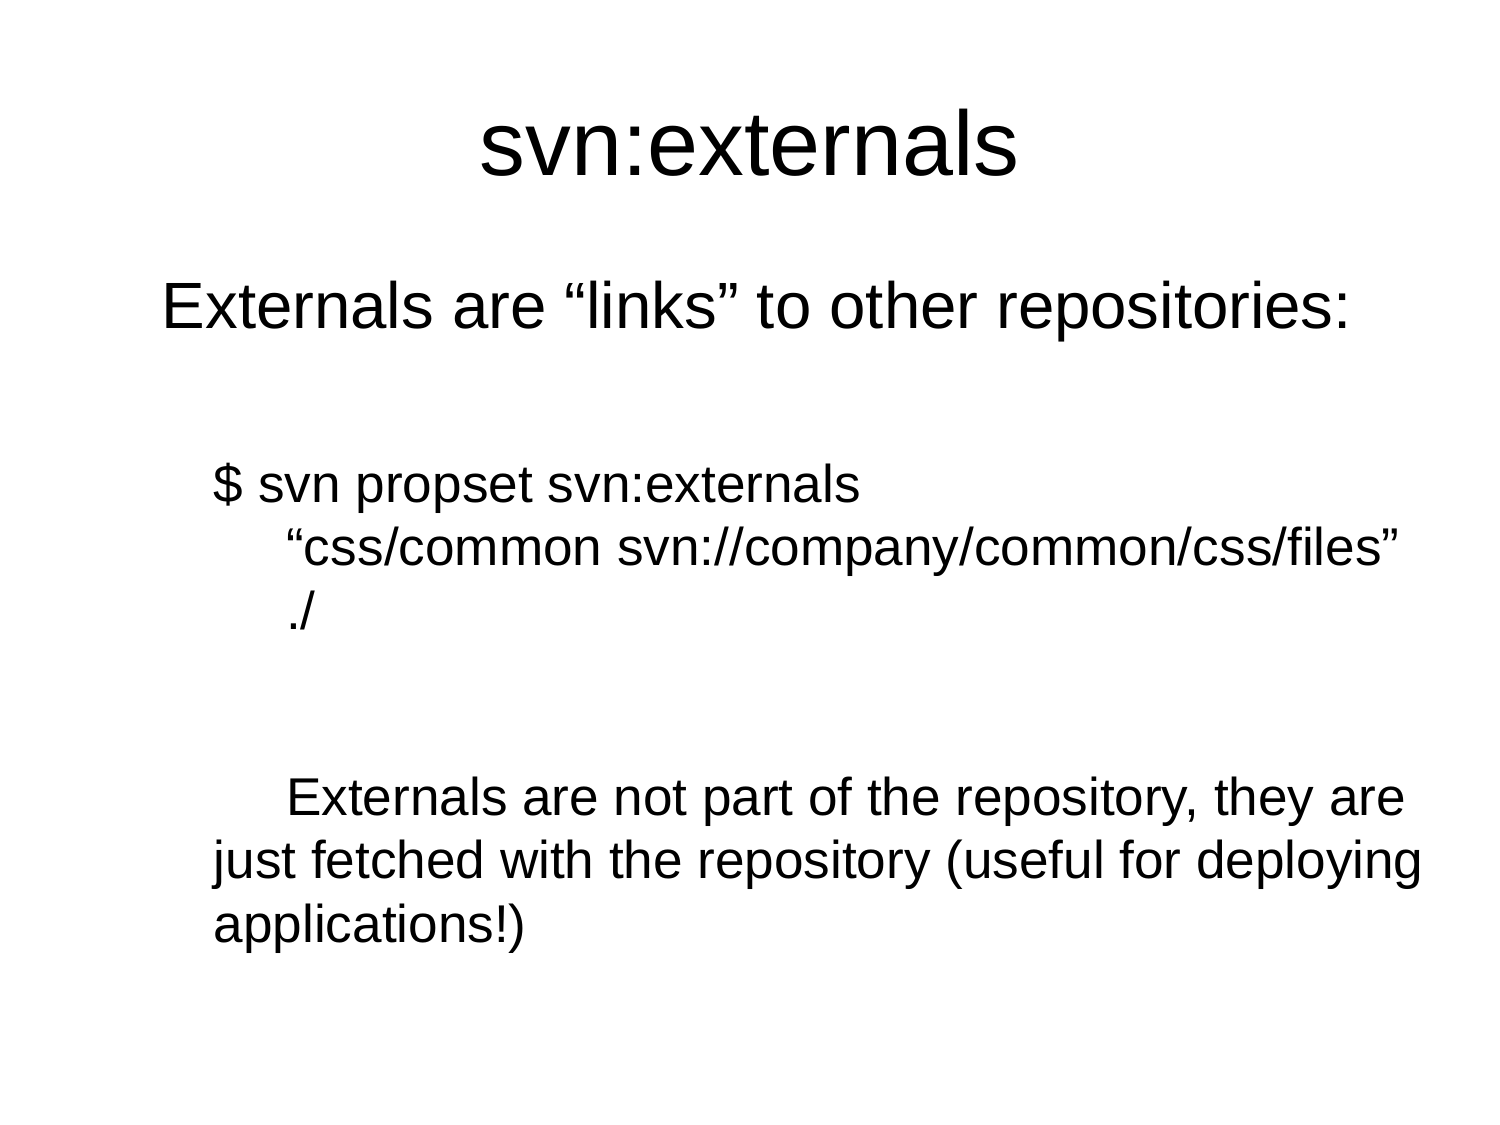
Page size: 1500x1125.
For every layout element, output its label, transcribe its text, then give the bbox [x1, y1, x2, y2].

title svn:externals [75, 45, 1426, 233]
list Externals are “links” to other repositories: $ svn propset svn:externals “css/common svn://company/common/css/files” ./ Externals are not part of the repository, they are just fetched with the repository (useful for deploying applications!) [75, 263, 1425, 1006]
